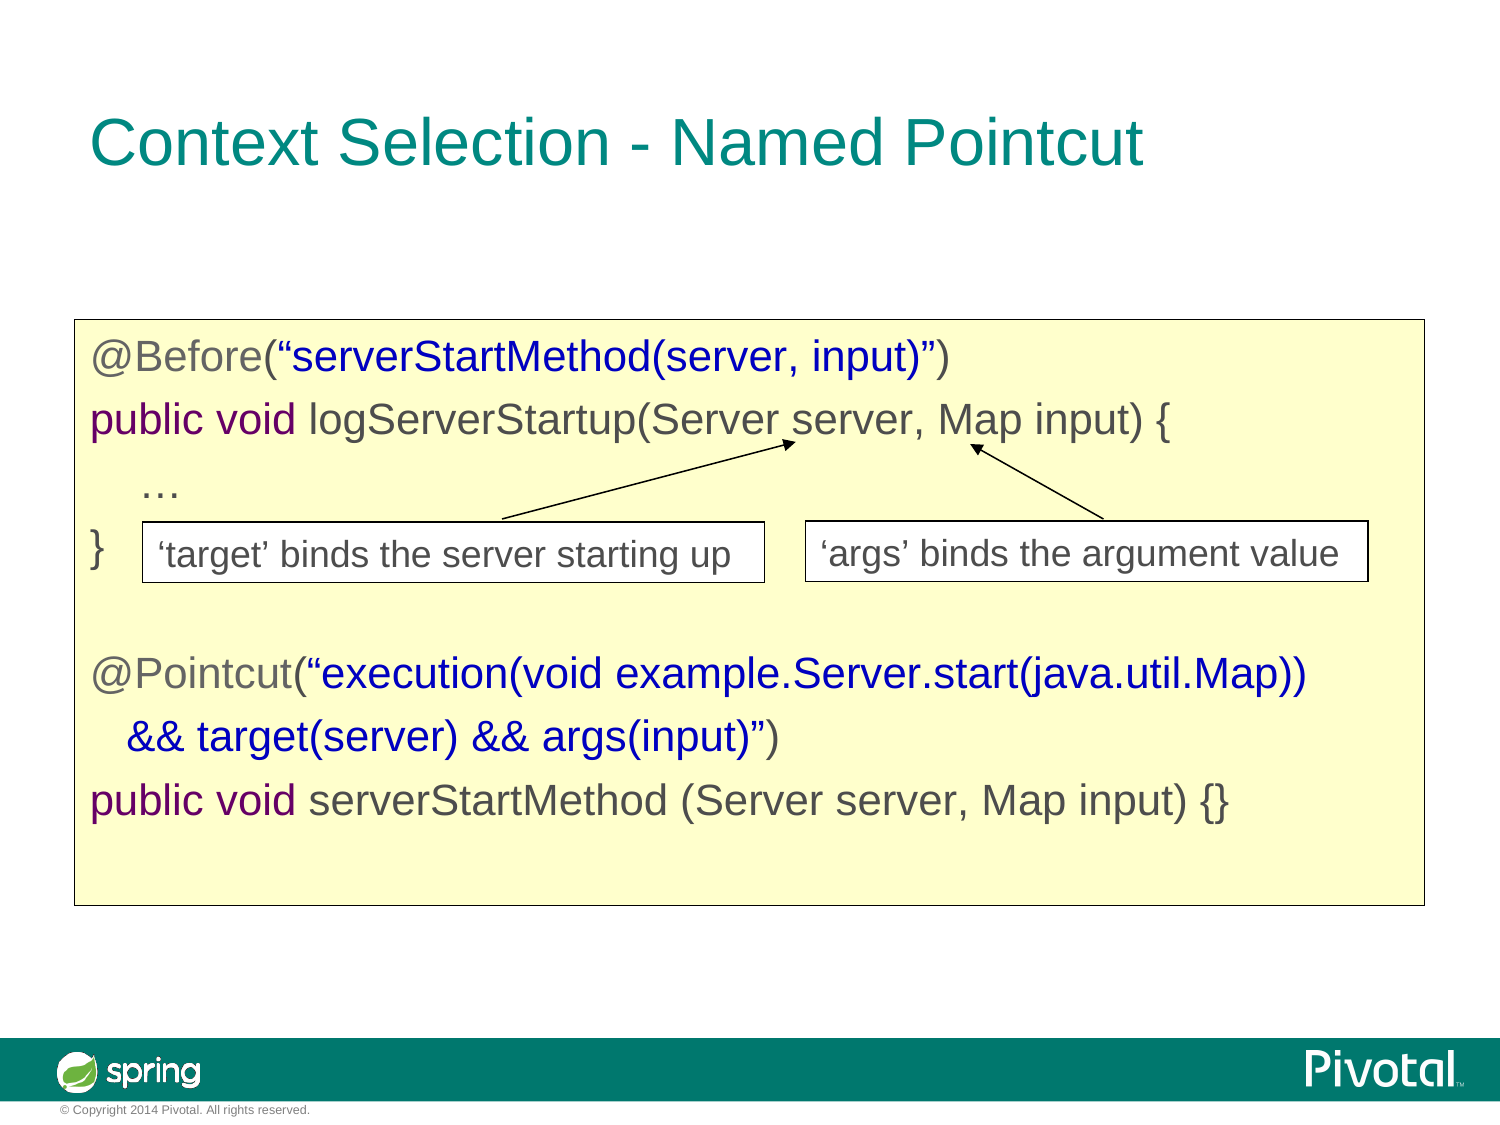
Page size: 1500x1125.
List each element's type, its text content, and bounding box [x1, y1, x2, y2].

title Context Selection - Named Pointcut [75, 44, 1426, 233]
text_box ‘args’ binds the argument value [805, 520, 1368, 582]
picture [32, 1041, 210, 1103]
picture [1306, 1050, 1464, 1087]
text_box ‘target’ binds the server starting up [142, 521, 765, 583]
text_box @Before(“serverStartMethod(server, input)”) public void logServerStartup(Server server, Map input) { … } @Pointcut(“execution(void example.Server.start(java.util.Map)) && target(server) && args(input)”) public void serverStartMethod (Server server, Map input) {} [74, 319, 1425, 906]
